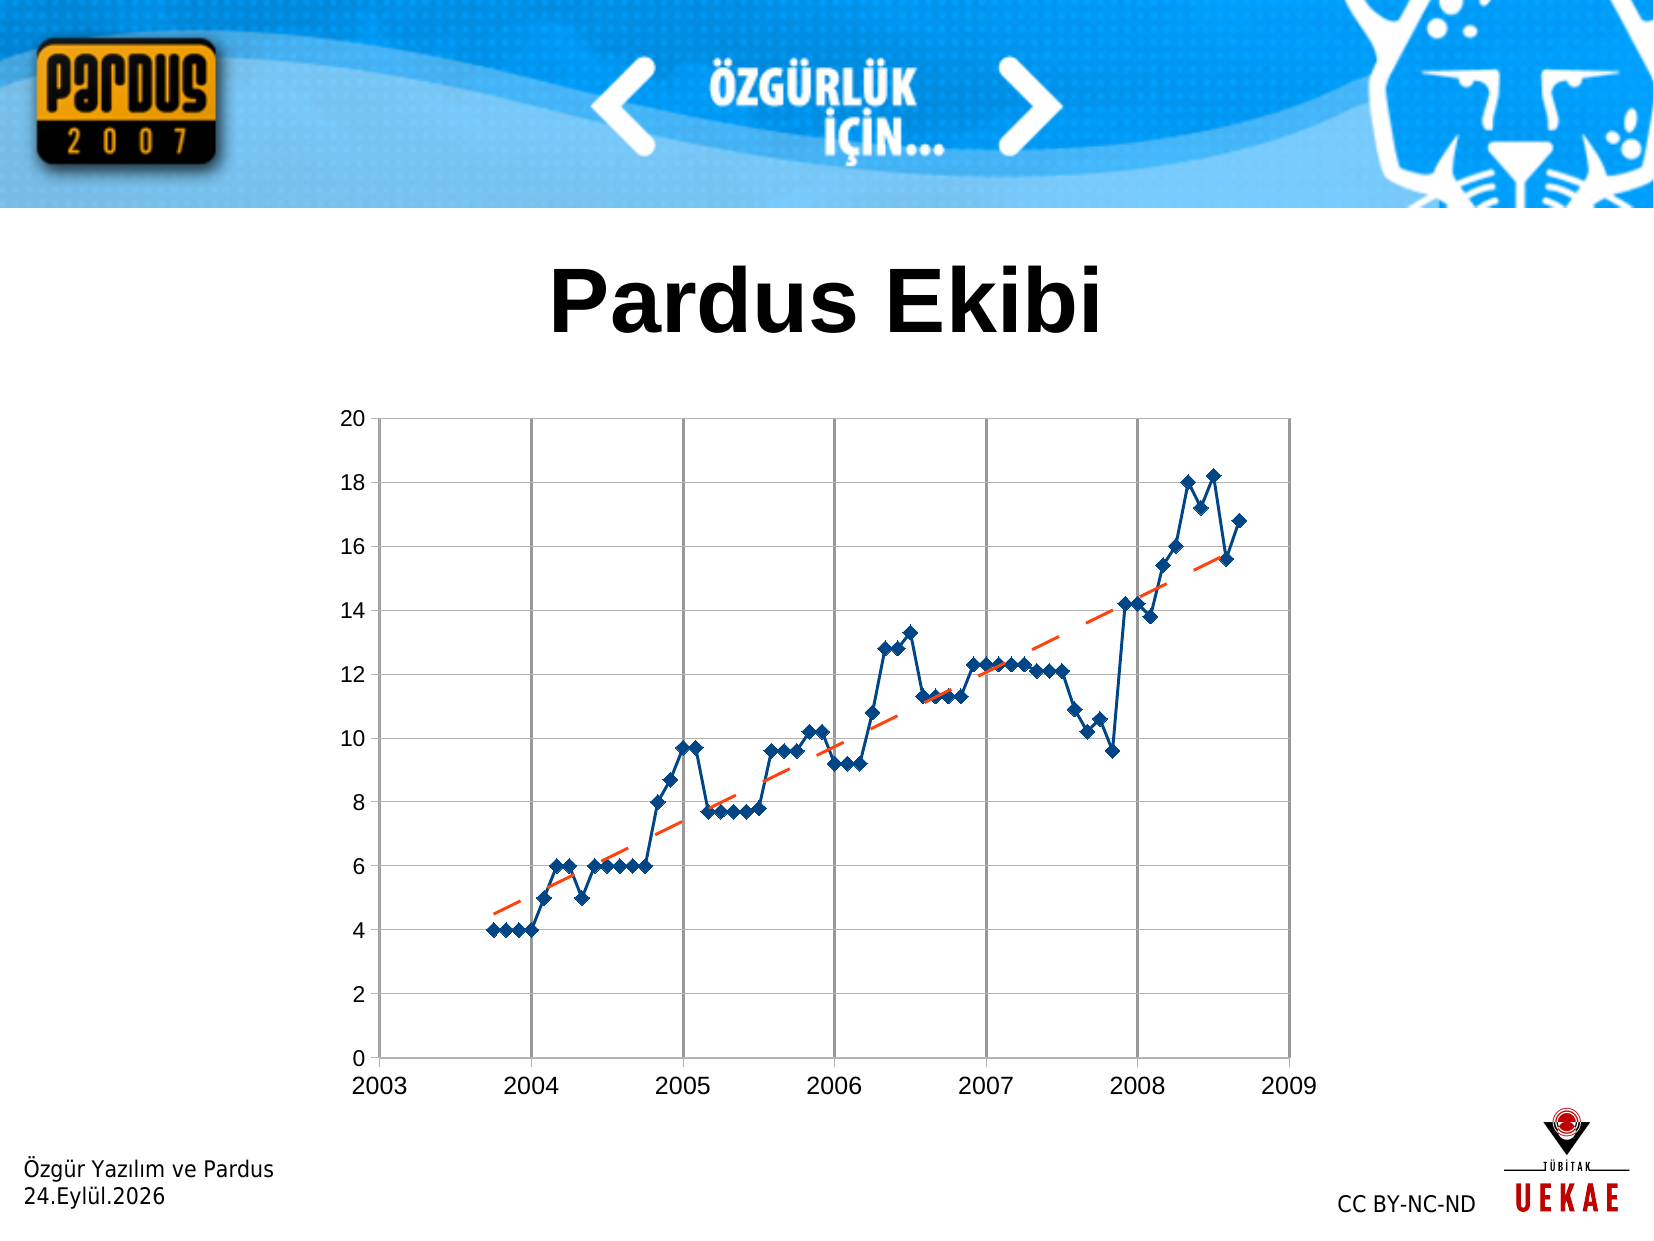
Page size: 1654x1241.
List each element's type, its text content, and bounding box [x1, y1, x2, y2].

chart [319, 390, 1339, 1115]
picture [0, 0, 1654, 208]
title Pardus Ekibi [82, 197, 1571, 405]
picture [1500, 1104, 1634, 1215]
